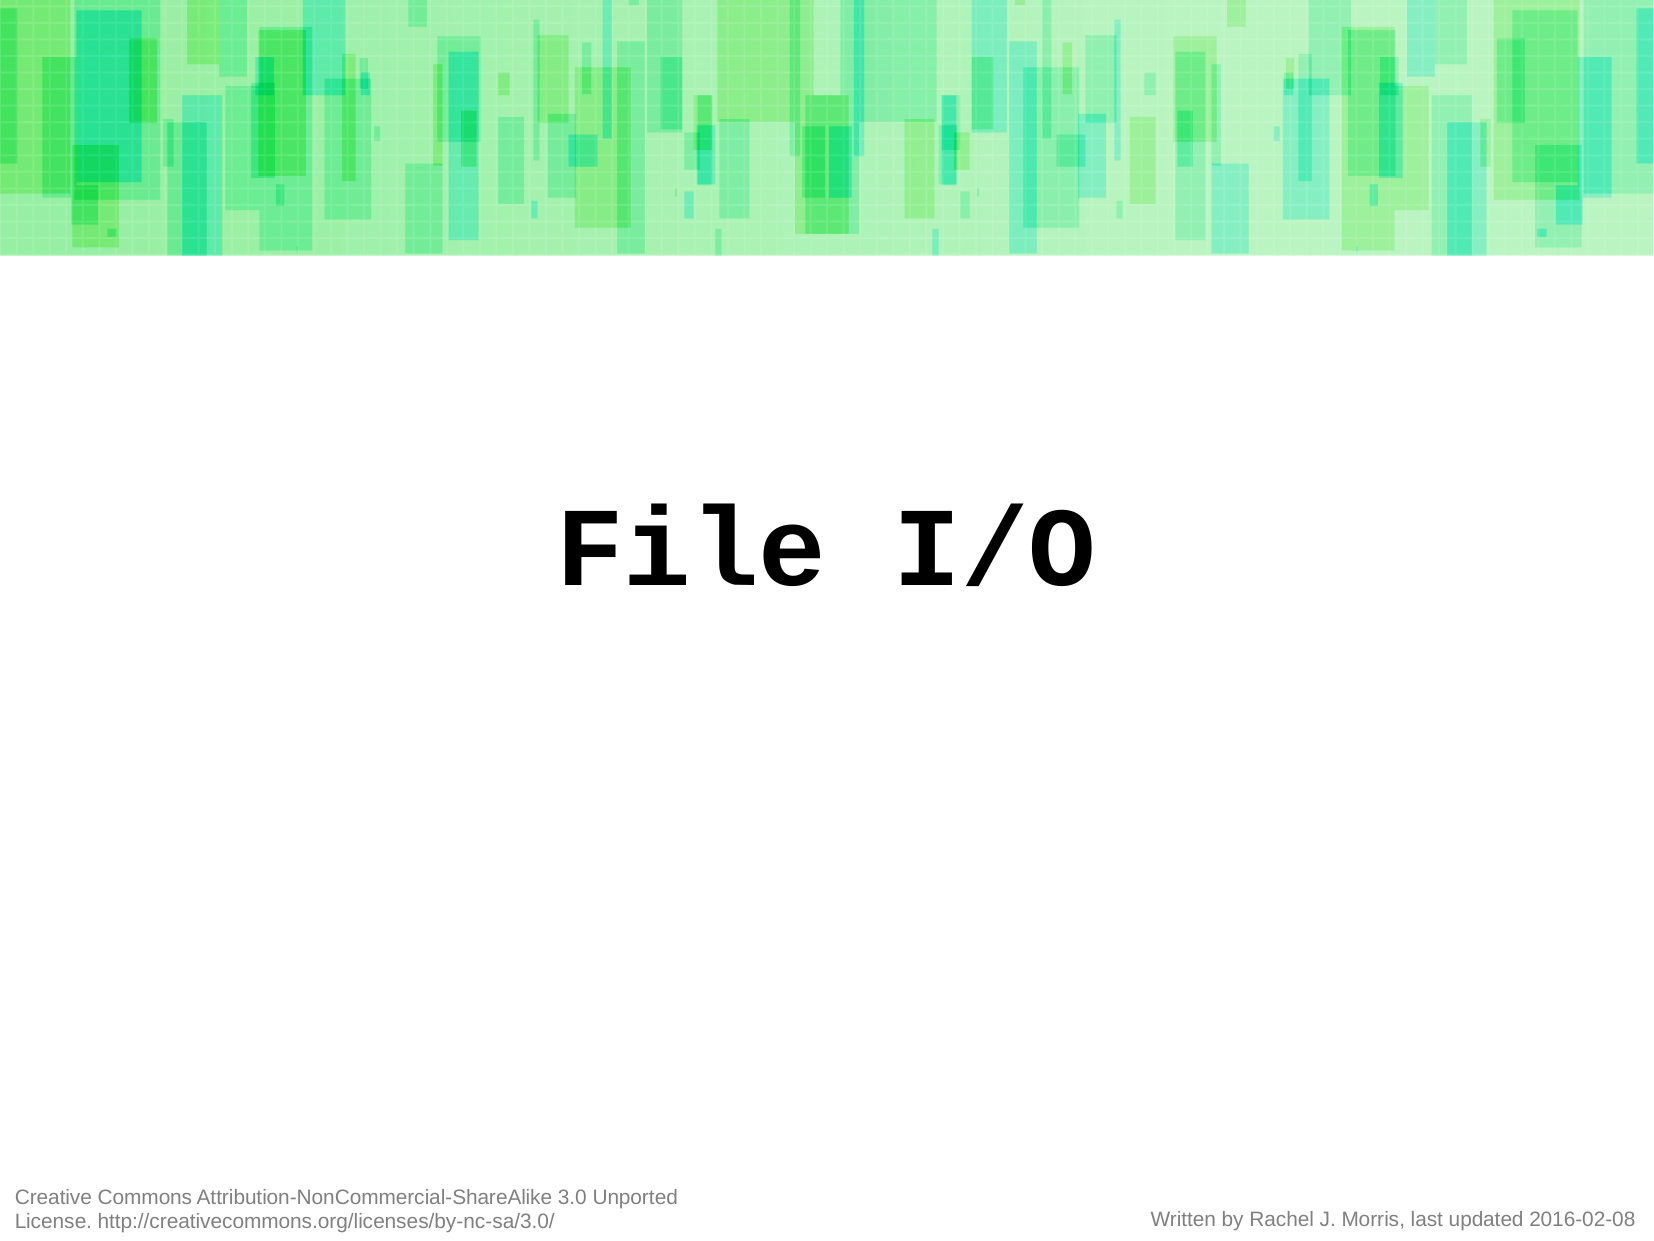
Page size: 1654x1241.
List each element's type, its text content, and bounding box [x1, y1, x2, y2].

text_box Creative Commons Attribution-NonCommercial-ShareAlike 3.0 Unported License. http://creativecommons.org/licenses/by-nc-sa/3.0/ [0, 1178, 751, 1241]
picture [0, 0, 1654, 1241]
text_box Written by Rachel J. Morris, last updated 2016-02-08 [840, 1200, 1651, 1239]
subtitle File I/O [82, 285, 1571, 826]
